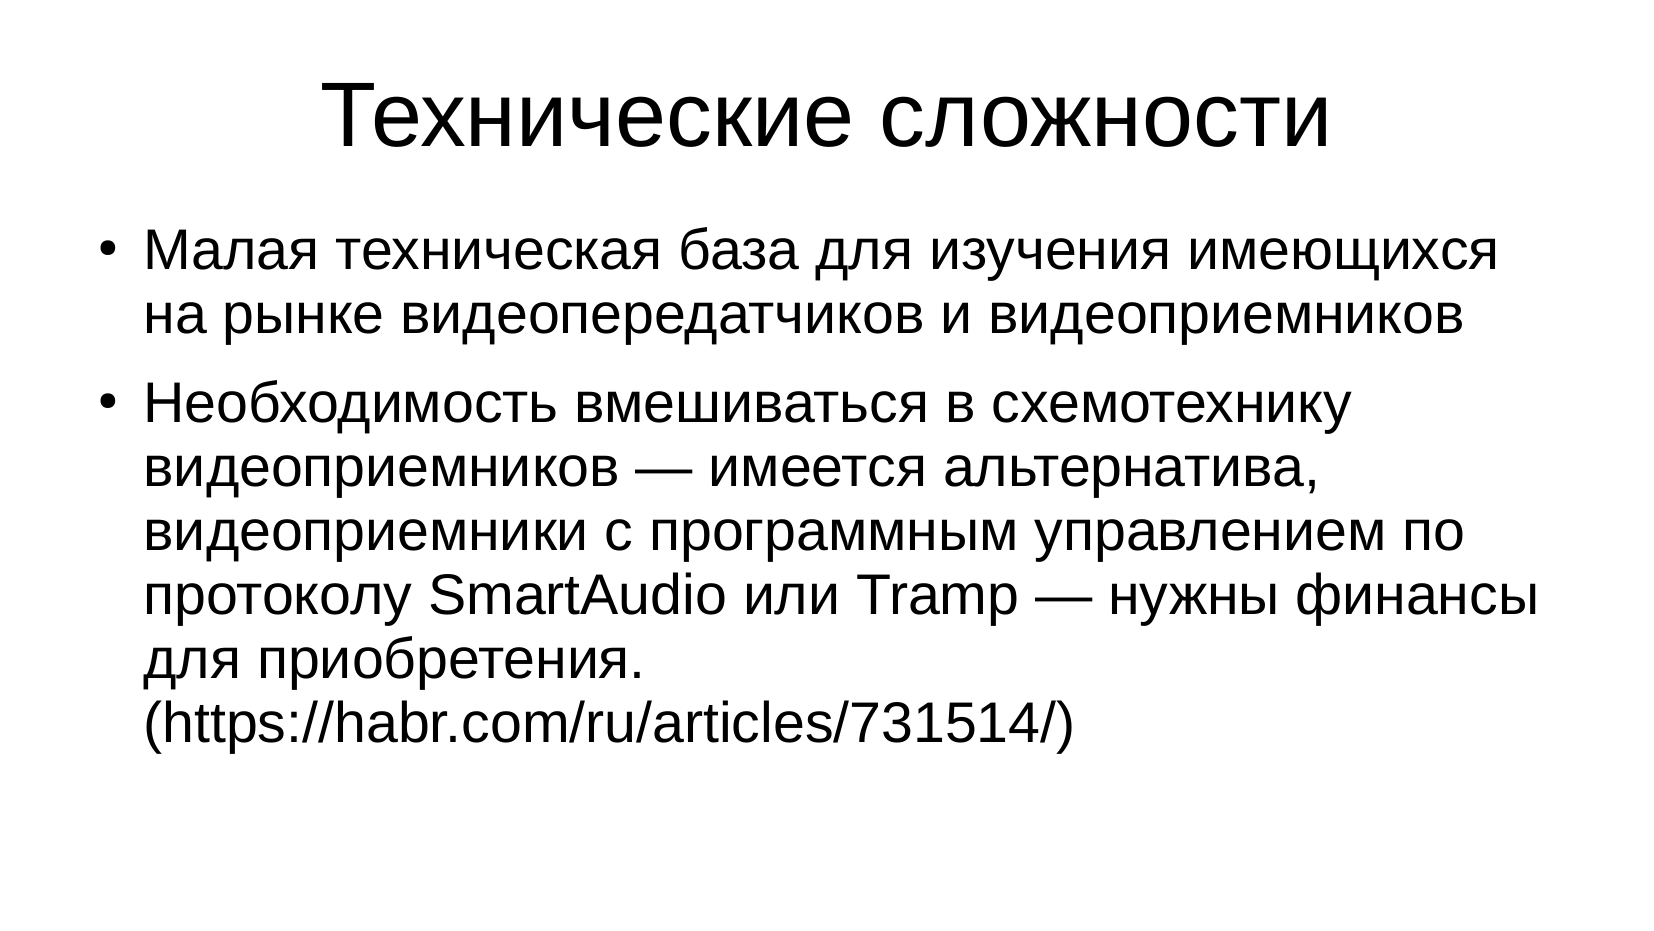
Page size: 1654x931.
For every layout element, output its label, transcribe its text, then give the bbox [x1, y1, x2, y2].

list Малая техническая база для изучения имеющихся на рынке видеопередатчиков и видеоприемников Необходимость вмешиваться в схемотехнику видеоприемников — имеется альтернатива, видеоприемники с программным управлением по протоколу SmartAudio или Tramp — нужны финансы для приобретения. (https://habr.com/ru/articles/731514/) [82, 217, 1571, 758]
title Технические сложности [82, 37, 1571, 193]
